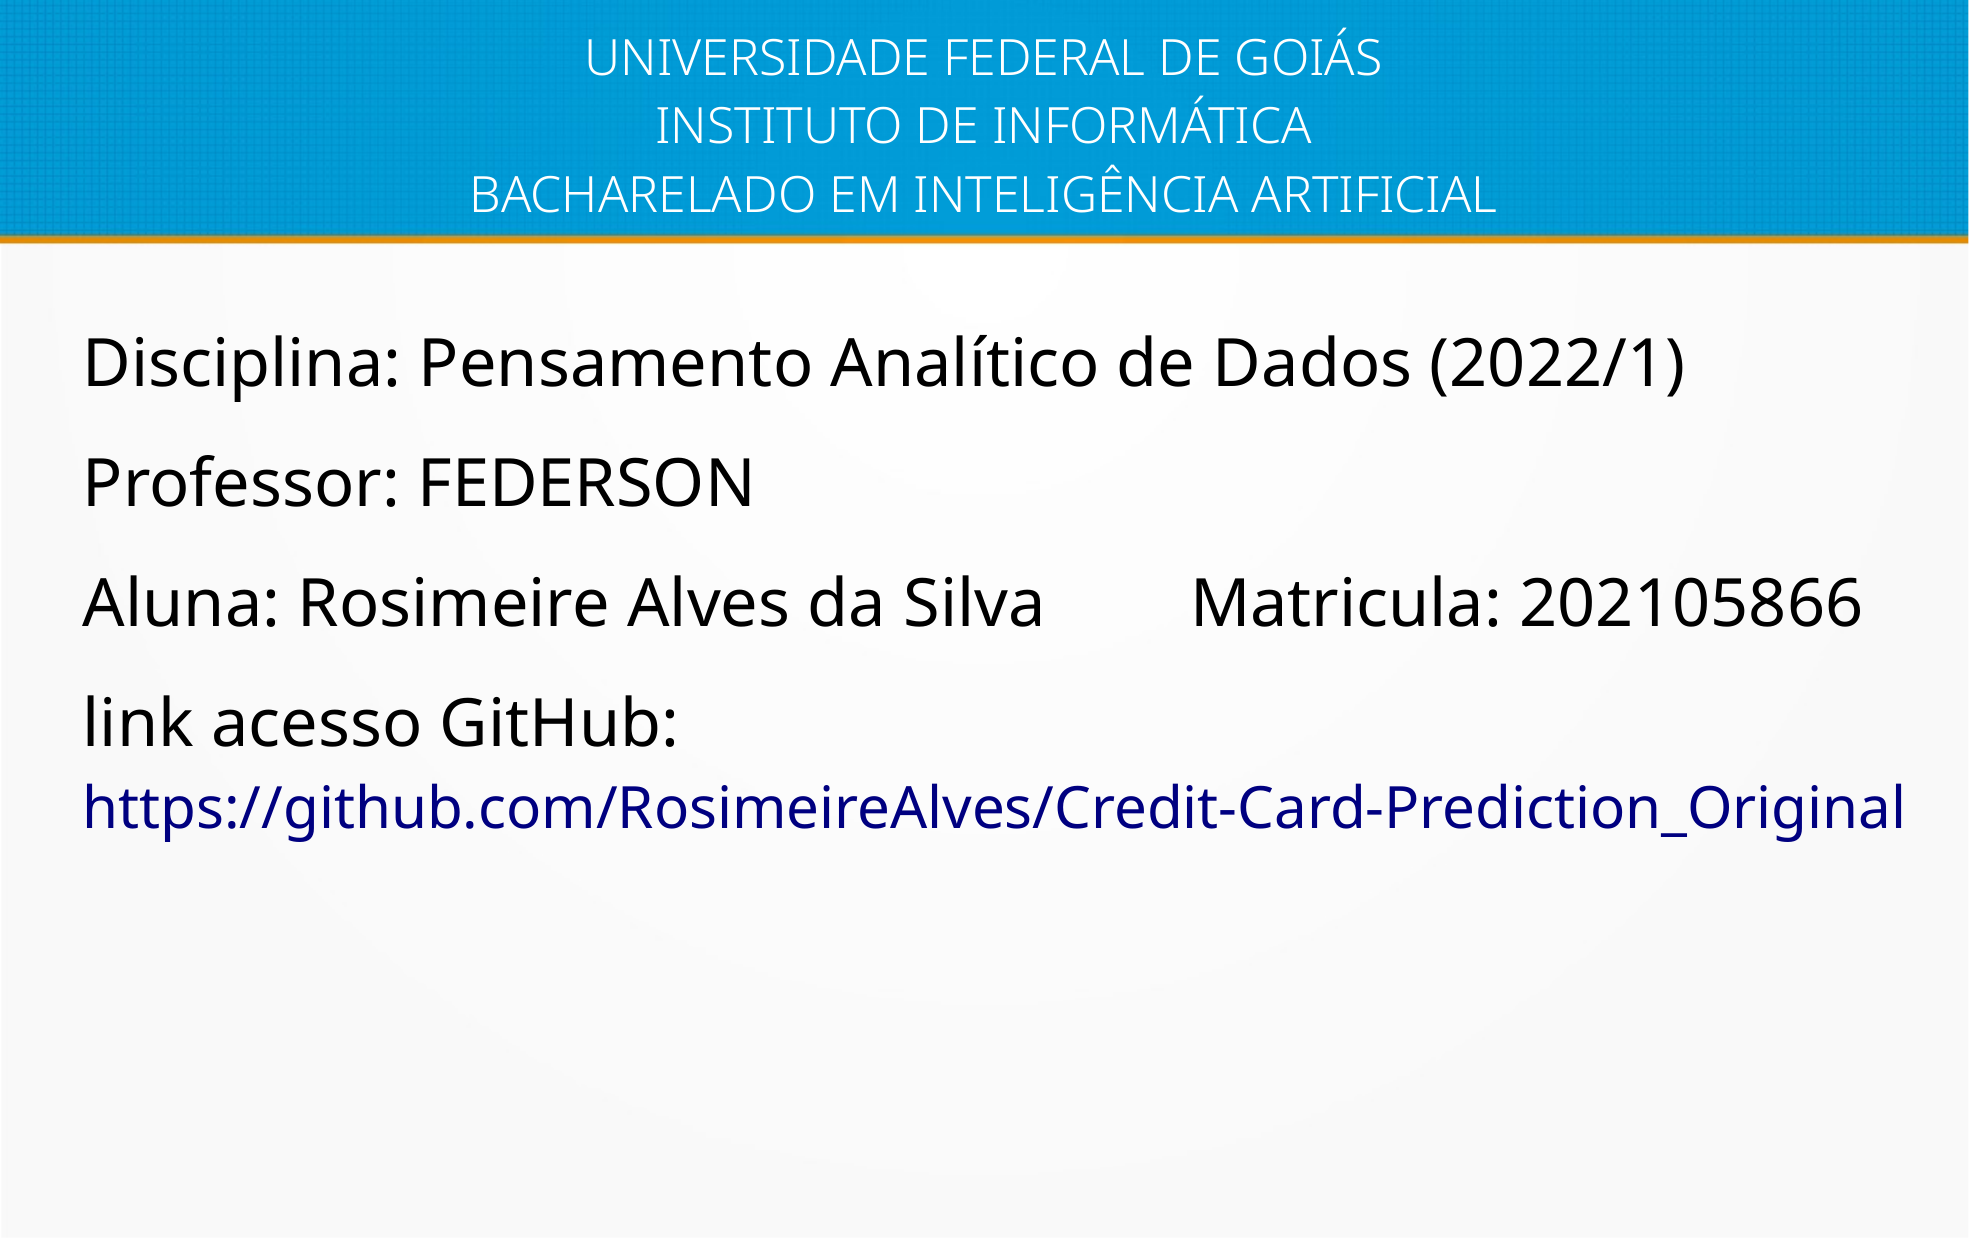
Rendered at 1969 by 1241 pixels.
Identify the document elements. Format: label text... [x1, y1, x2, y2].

list Disciplina: Pensamento Analítico de Dados (2022/1) Professor: FEDERSON Aluna: Rosimeire Alves da Silva Matricula: 202105866 link acesso GitHub: https://github.com/RosimeireAlves/Credit-Card-Prediction_Original [11, 315, 1949, 1081]
title UNIVERSIDADE FEDERAL DE GOIÁS INSTITUTO DE INFORMÁTICA BACHARELADO EM INTELIGÊNCIA ARTIFICIAL [98, 19, 1870, 227]
picture [0, 233, 1969, 1241]
